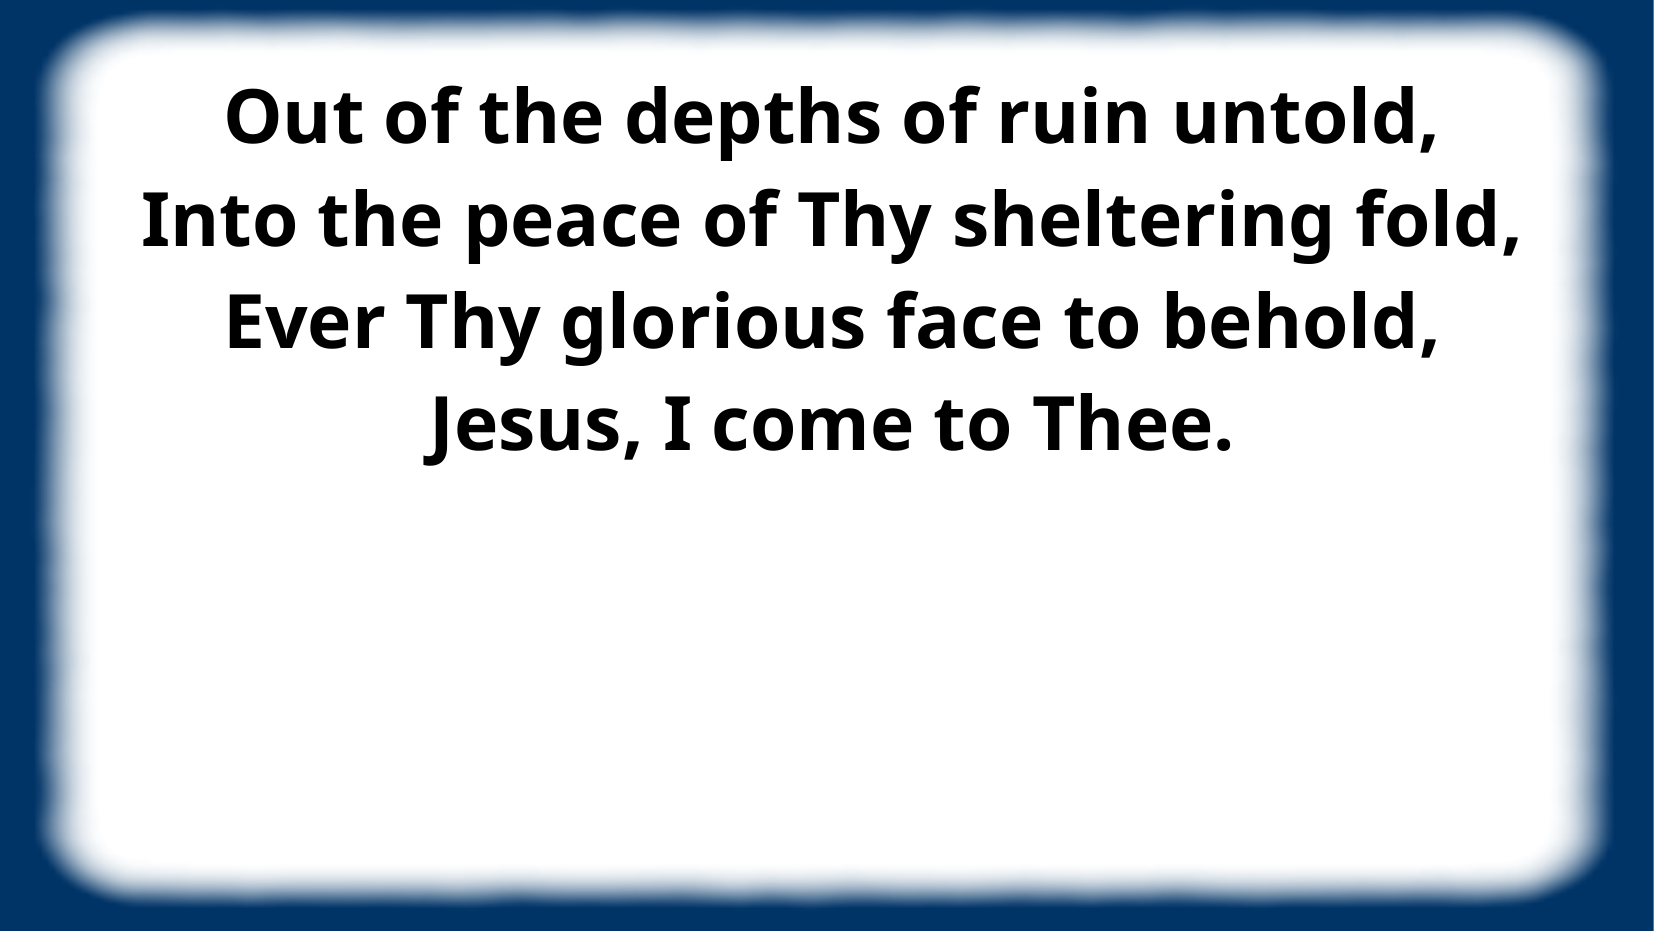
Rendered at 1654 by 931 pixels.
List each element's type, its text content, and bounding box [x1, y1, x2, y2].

text_box Out of the depths of ruin untold, Into the peace of Thy sheltering fold, Ever Thy glorious face to behold, Jesus, I come to Thee. [105, 56, 1561, 471]
picture [0, 0, 1654, 931]
